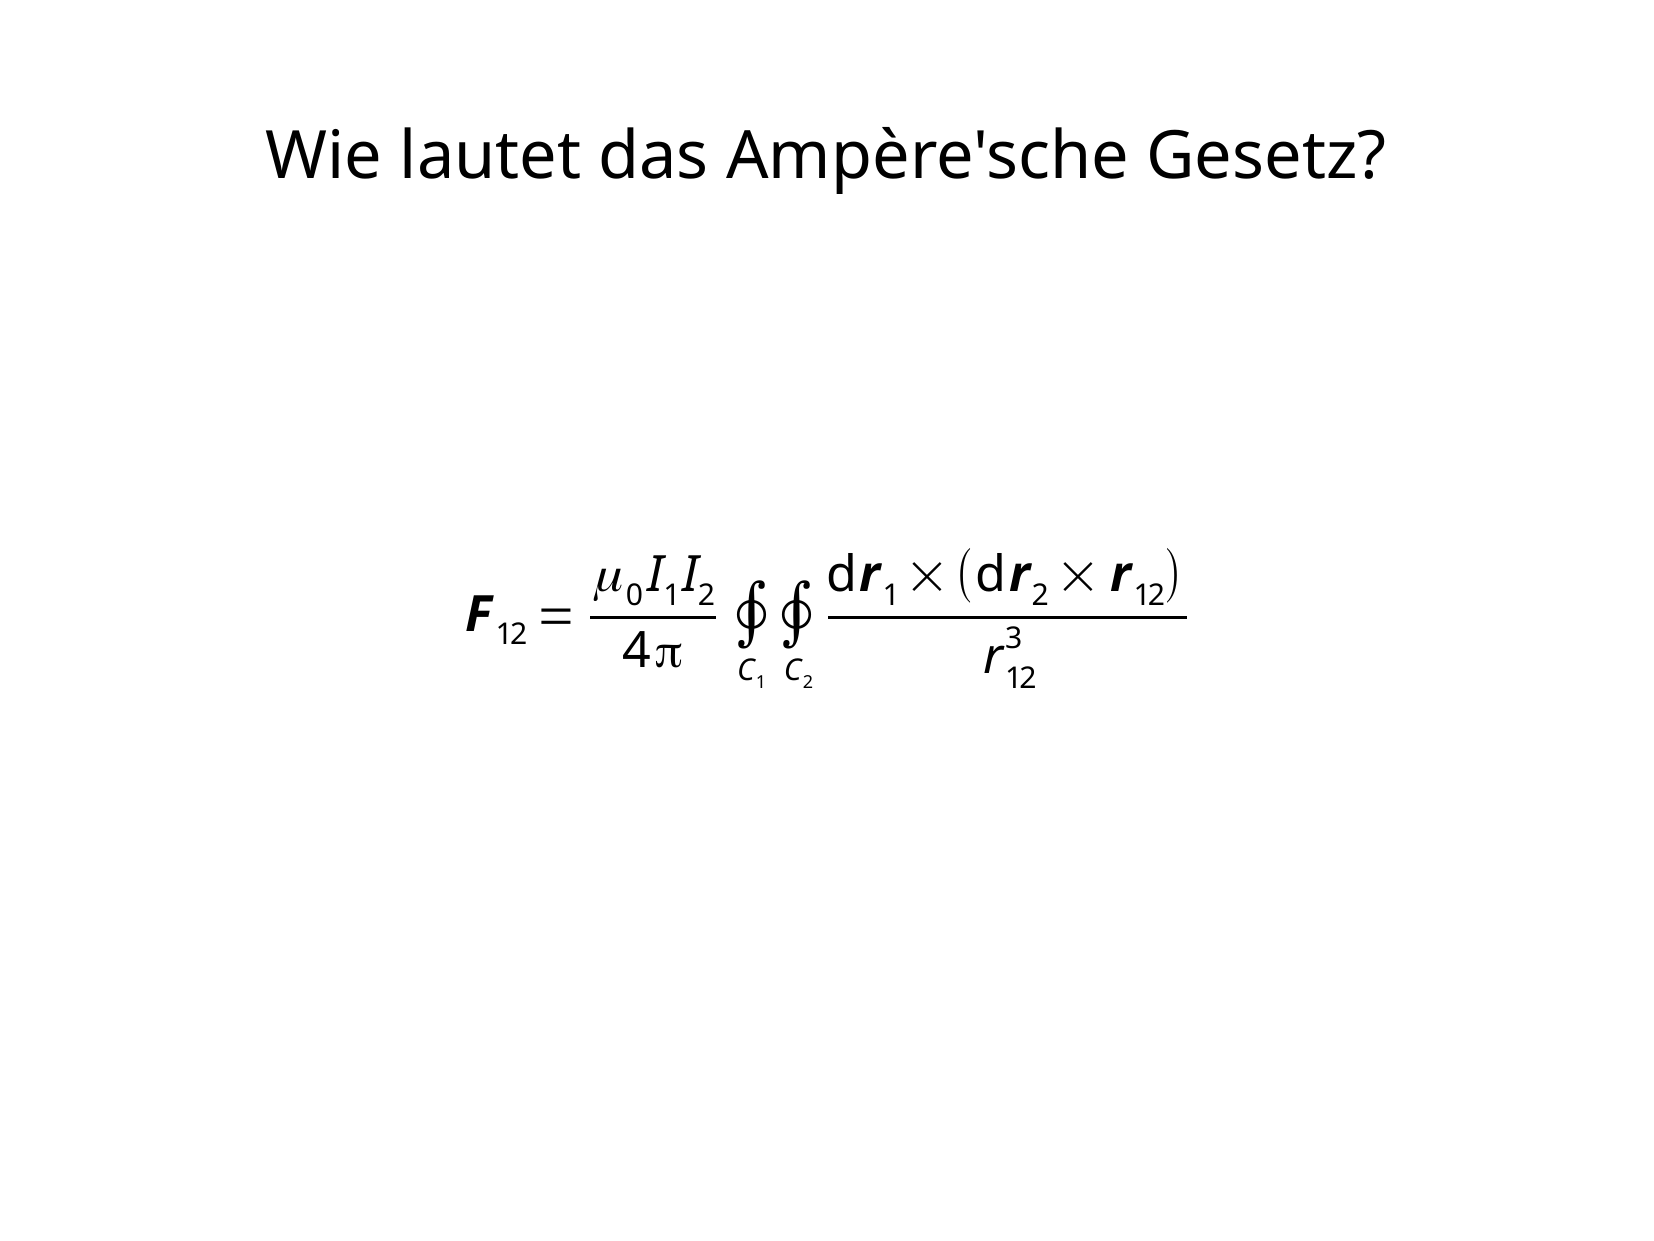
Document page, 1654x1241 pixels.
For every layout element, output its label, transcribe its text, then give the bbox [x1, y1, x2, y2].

chart [458, 544, 1196, 696]
title Wie lautet das Ampère'sche Gesetz? [82, 49, 1571, 257]
